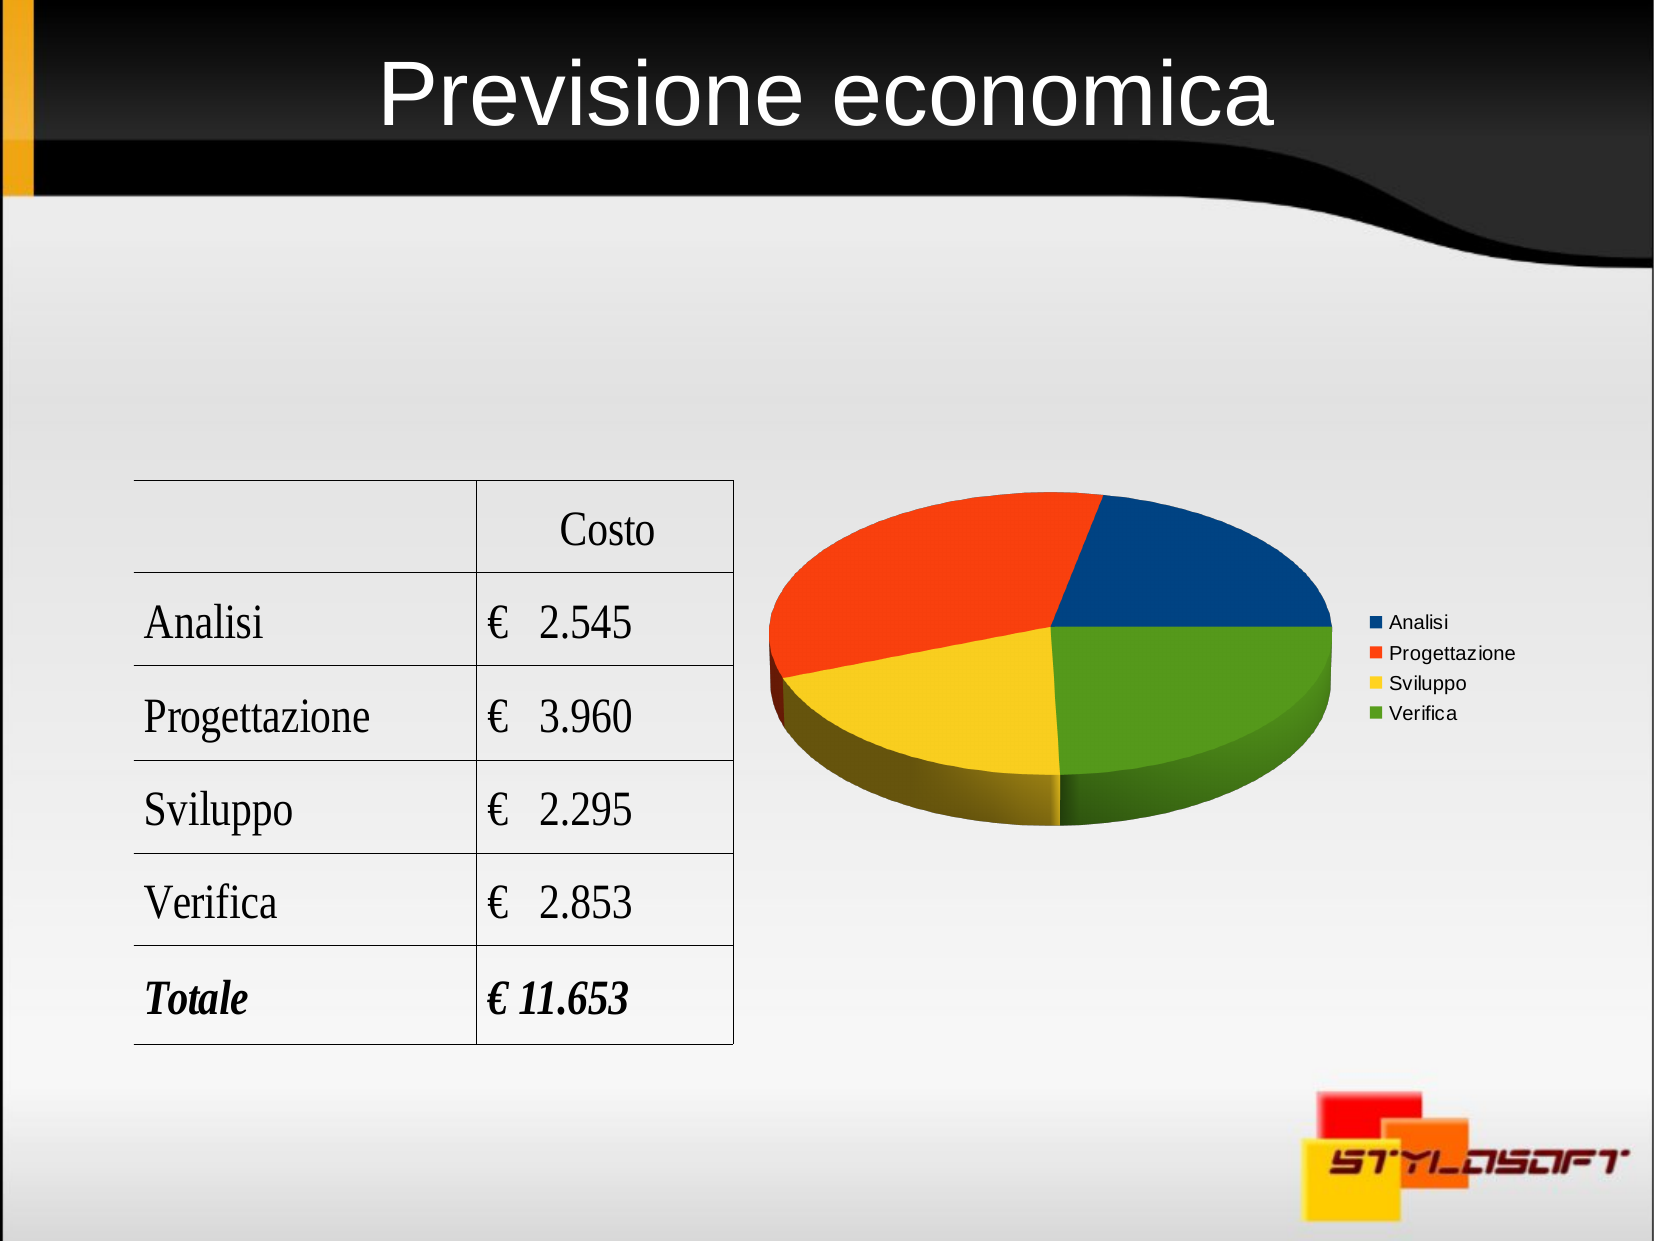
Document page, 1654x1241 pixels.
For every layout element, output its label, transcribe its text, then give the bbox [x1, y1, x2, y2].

picture [0, 0, 1654, 1241]
chart [133, 366, 1551, 1123]
title Previsione economica [82, 0, 1571, 198]
